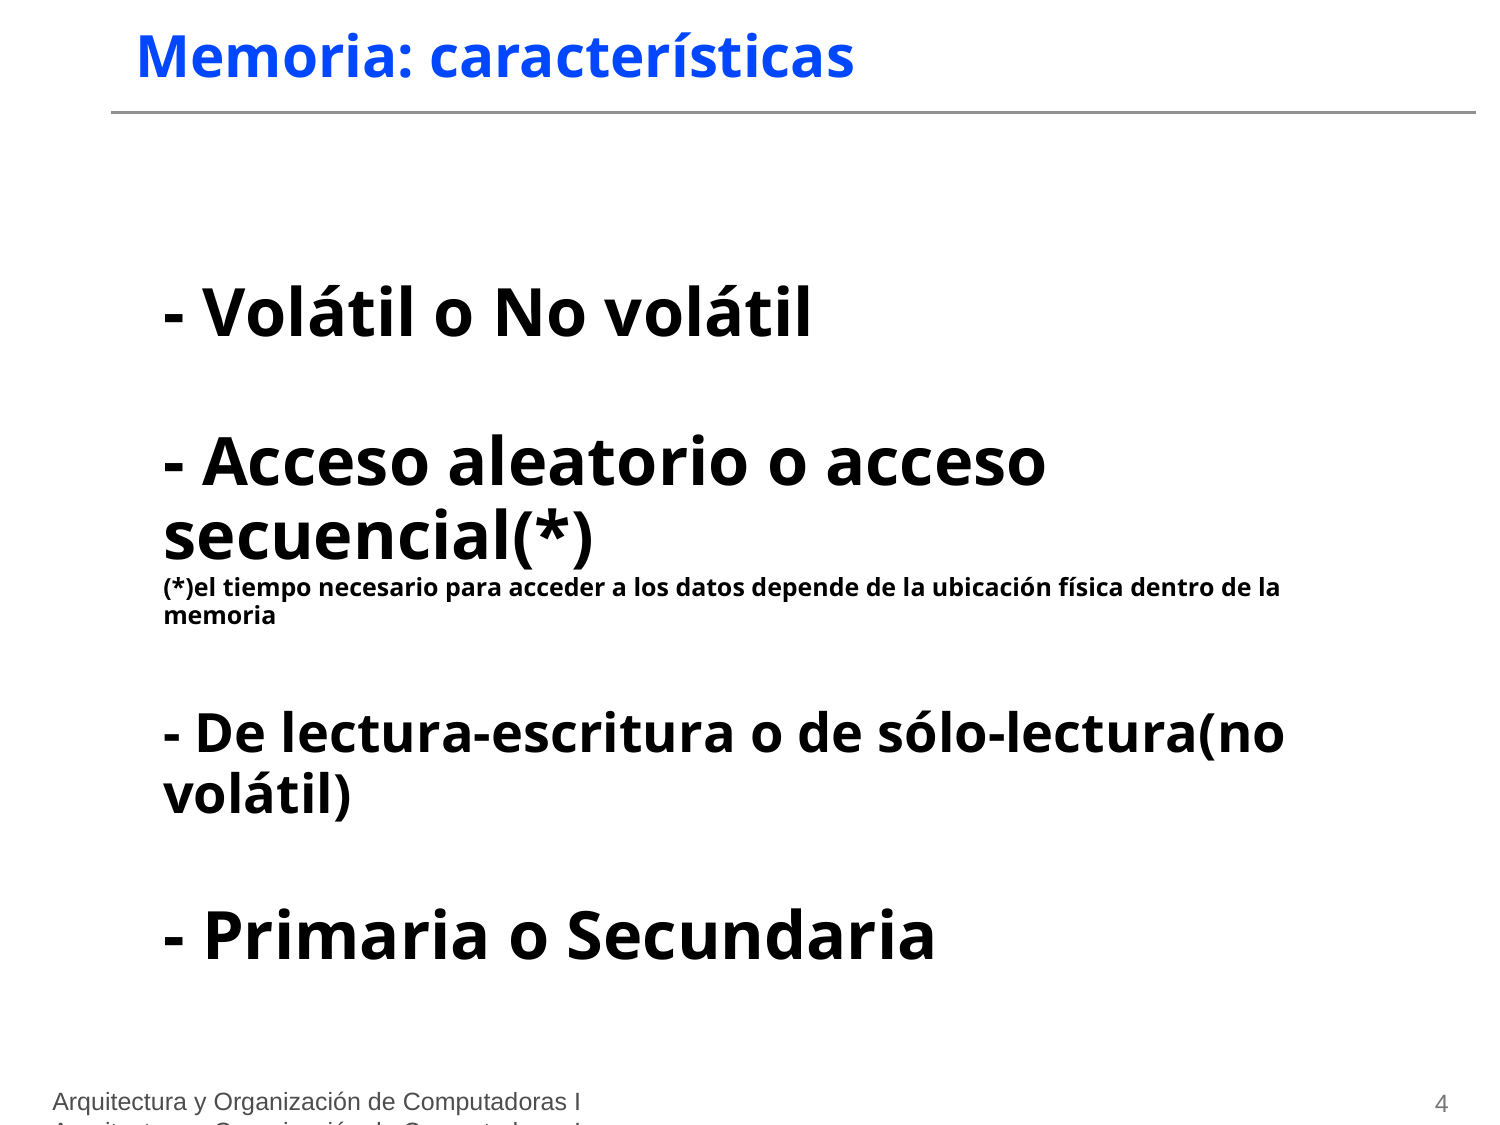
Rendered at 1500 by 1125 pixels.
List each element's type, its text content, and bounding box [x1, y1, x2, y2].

title Memoria: características [125, 24, 1271, 104]
text_box - Volátil o No volátil - Acceso aleatorio o acceso secuencial(*) (*)el tiempo necesario para acceder a los datos depende de la ubicación física dentro de la memoria - De lectura-escritura o de sólo-lectura(no volátil) - Primaria o Secundaria [150, 267, 1308, 901]
